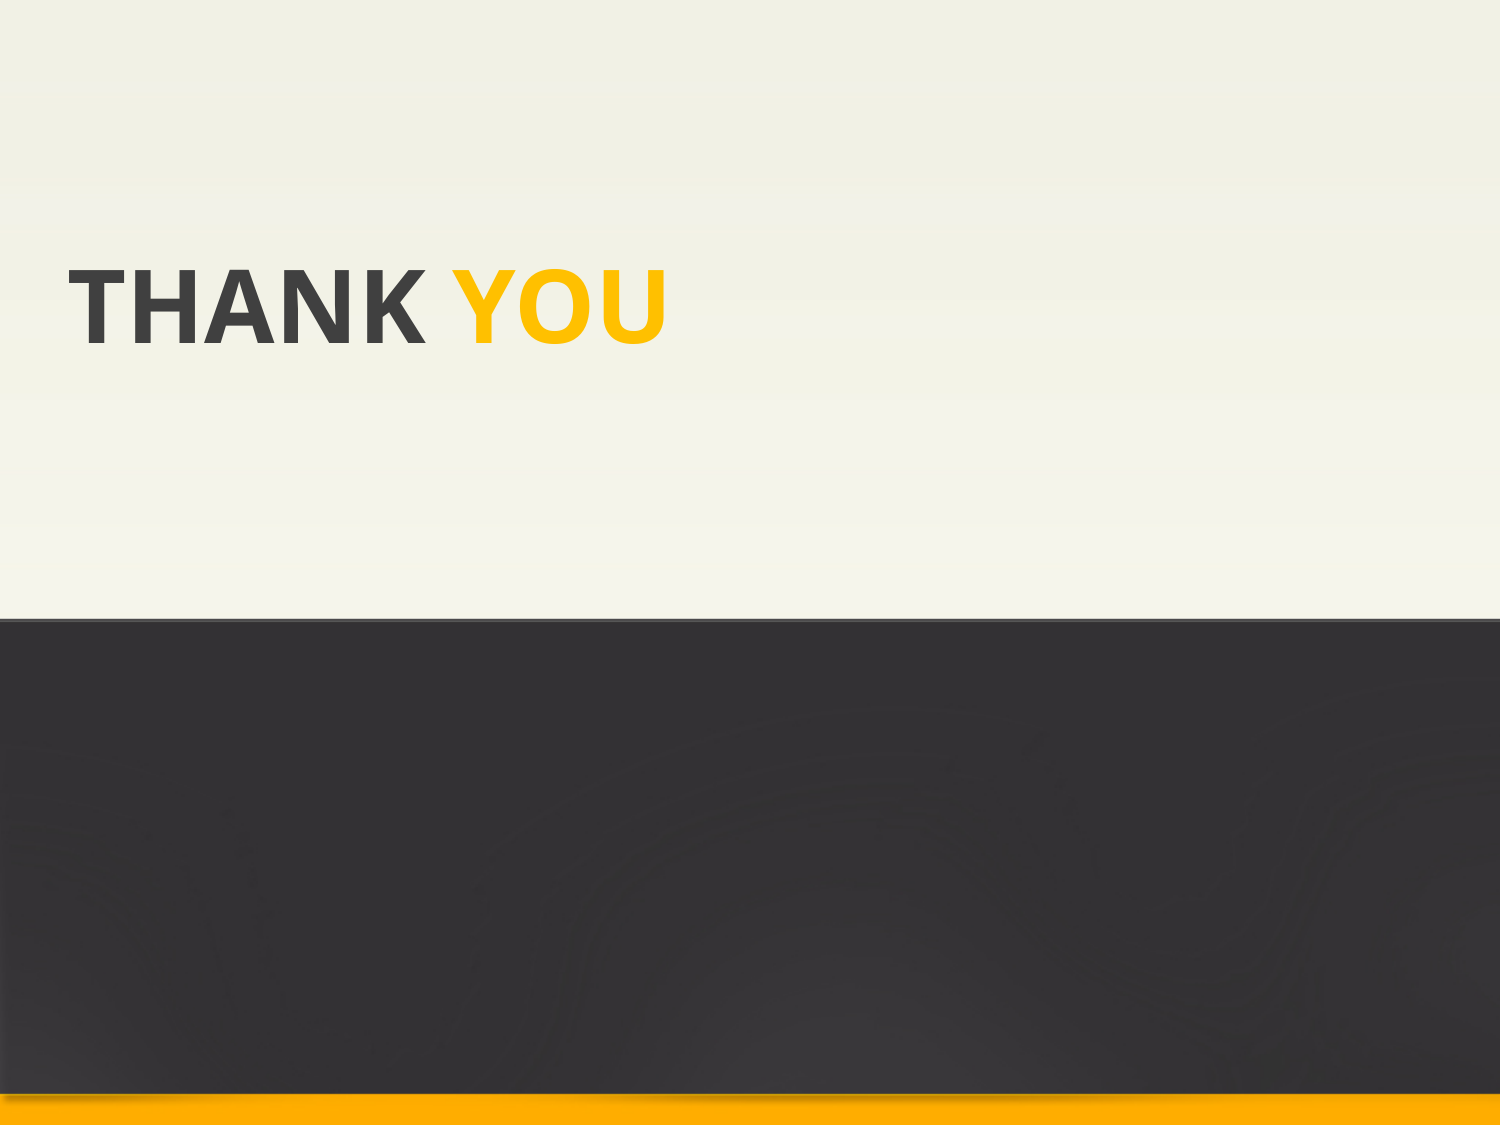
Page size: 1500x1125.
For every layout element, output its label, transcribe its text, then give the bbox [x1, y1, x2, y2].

text_box THANK YOU [53, 231, 1022, 374]
picture [0, 0, 1500, 1125]
